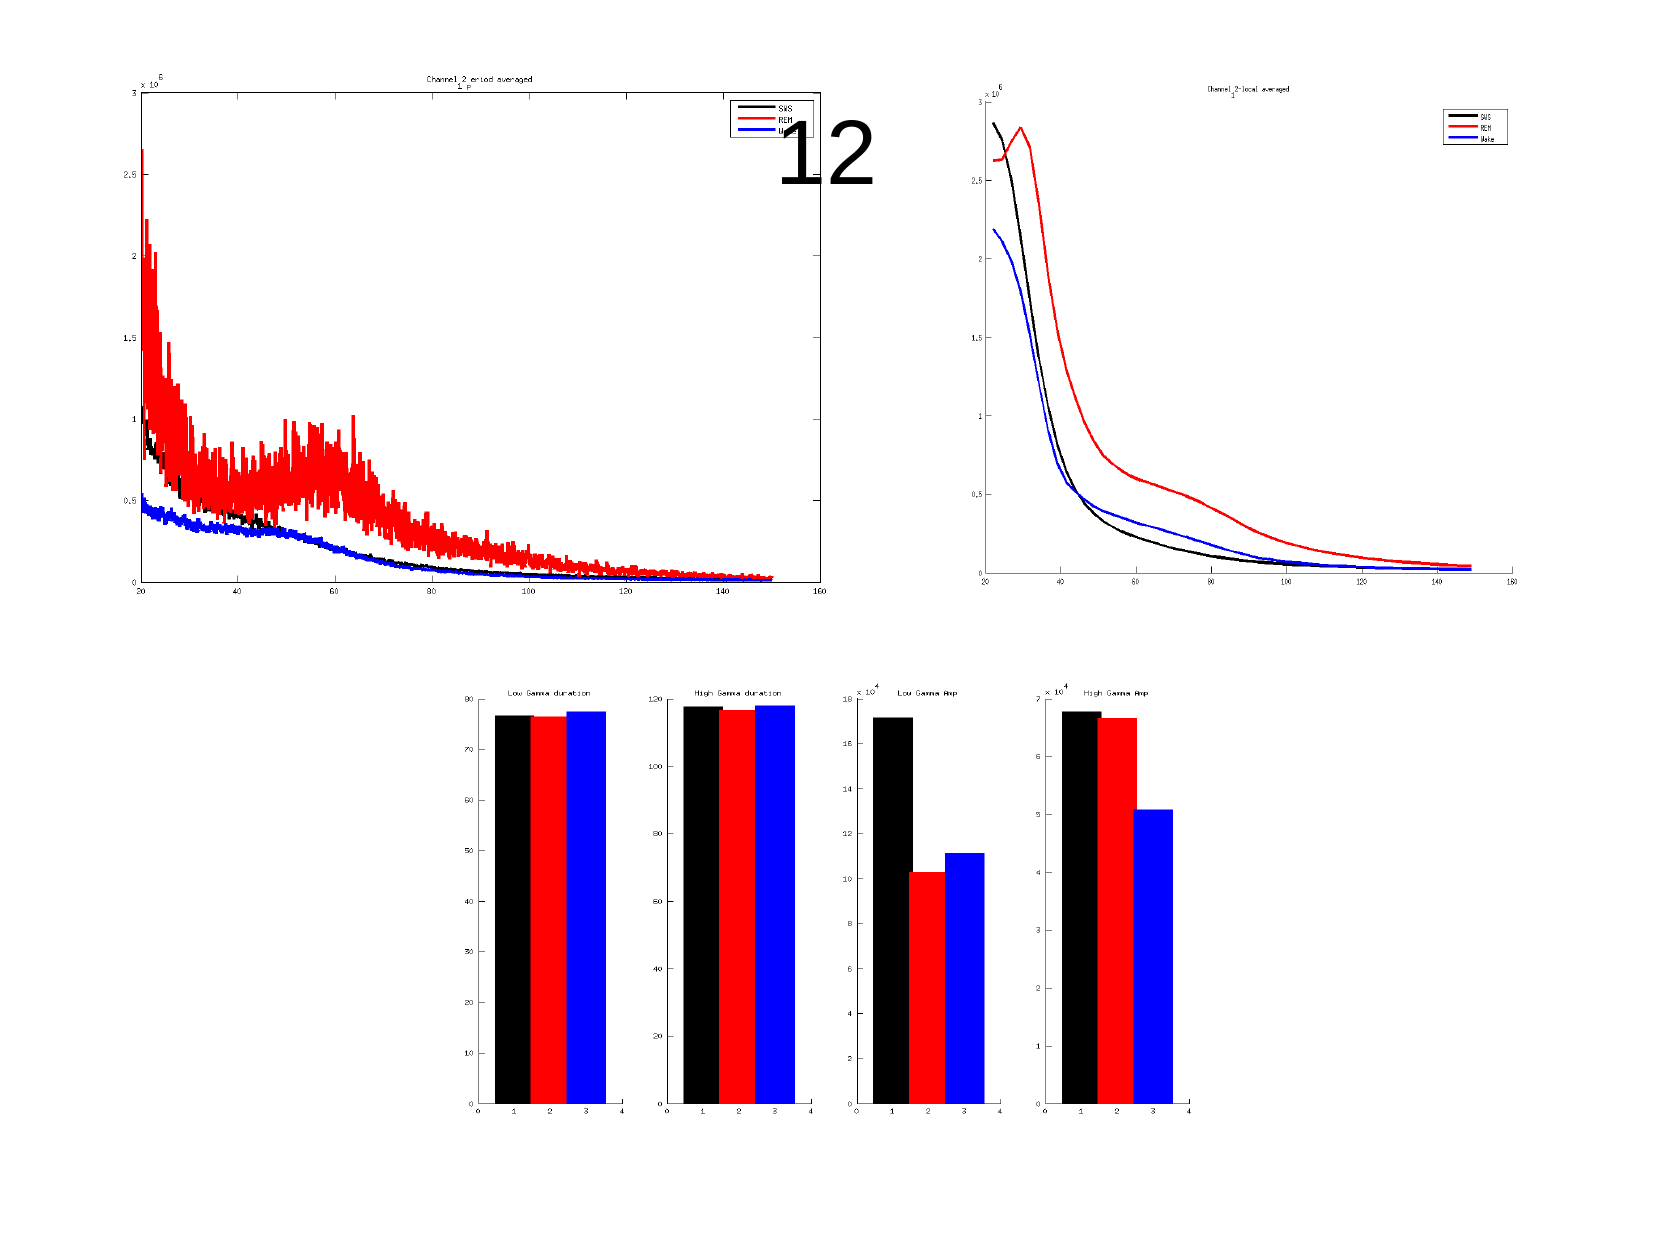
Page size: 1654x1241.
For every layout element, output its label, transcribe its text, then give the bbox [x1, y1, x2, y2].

title 12 [82, 49, 1571, 257]
picture [359, 661, 1276, 1158]
picture [27, 47, 1577, 648]
